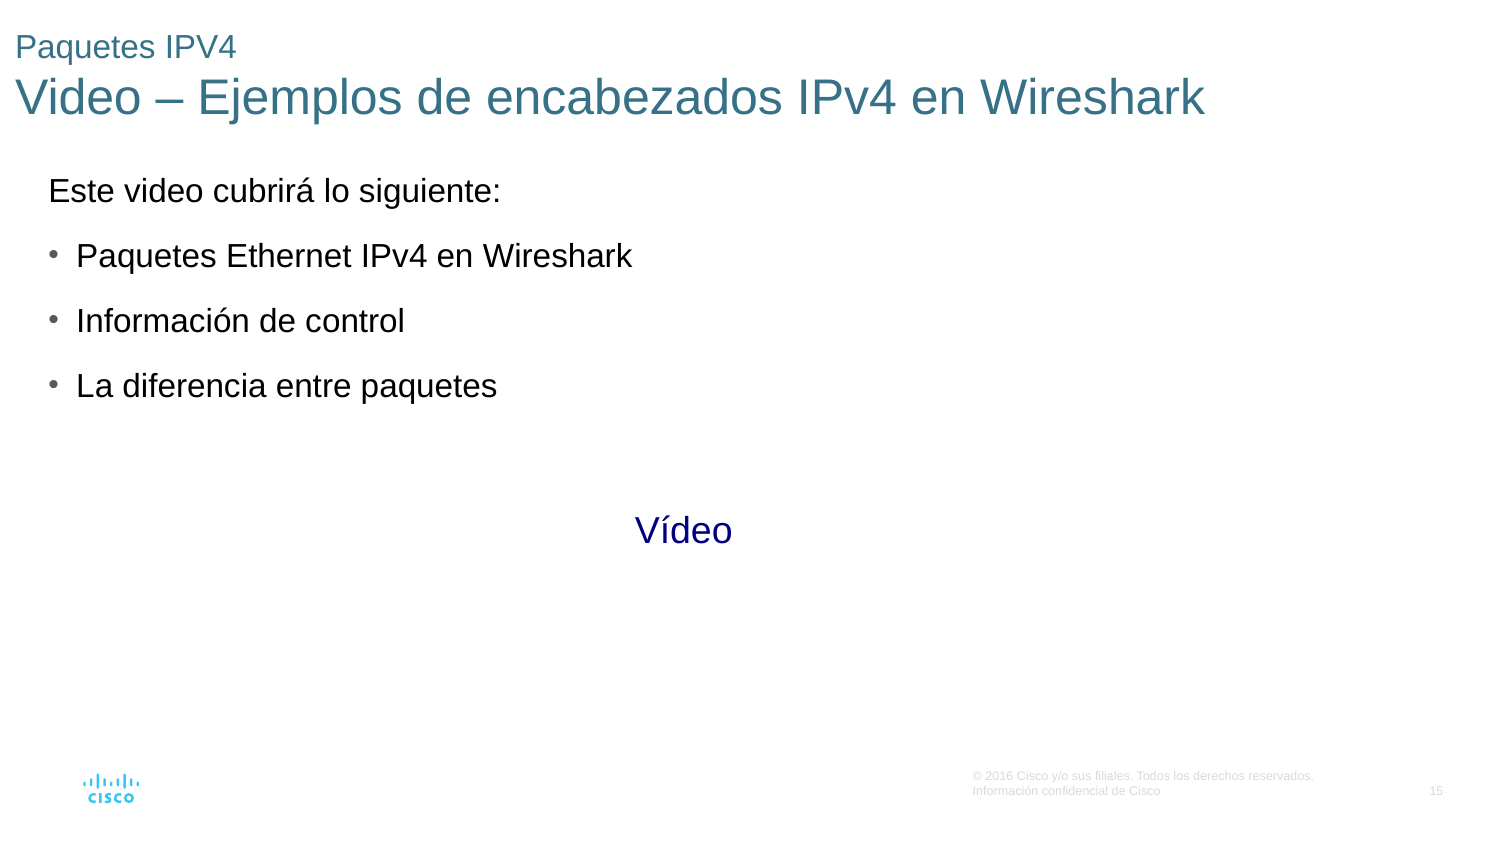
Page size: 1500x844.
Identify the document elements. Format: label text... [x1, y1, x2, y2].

text_box Vídeo [620, 501, 847, 577]
list Este video cubrirá lo siguiente: Paquetes Ethernet IPv4 en Wireshark Información de control La diferencia entre paquetes [33, 161, 1443, 507]
title Paquetes IPV4 Video – Ejemplos de encabezados IPv4 en Wireshark [0, 6, 1500, 143]
